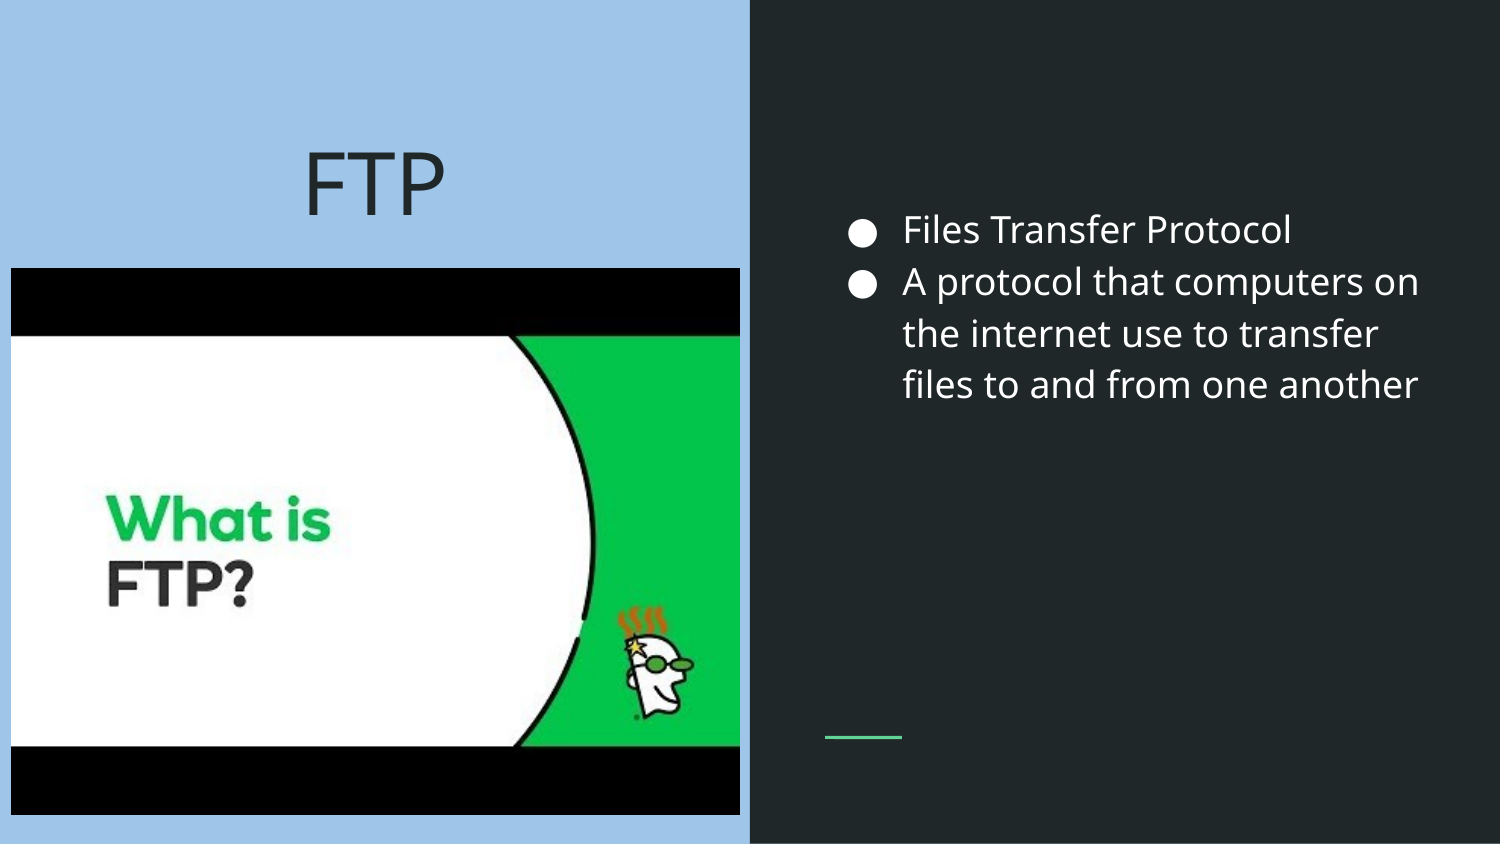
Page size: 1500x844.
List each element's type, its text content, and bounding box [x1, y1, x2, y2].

picture [11, 268, 740, 815]
title FTP [43, 0, 708, 248]
list Files Transfer Protocol A protocol that computers on the internet use to transfer files to and from one another [812, 0, 1442, 607]
